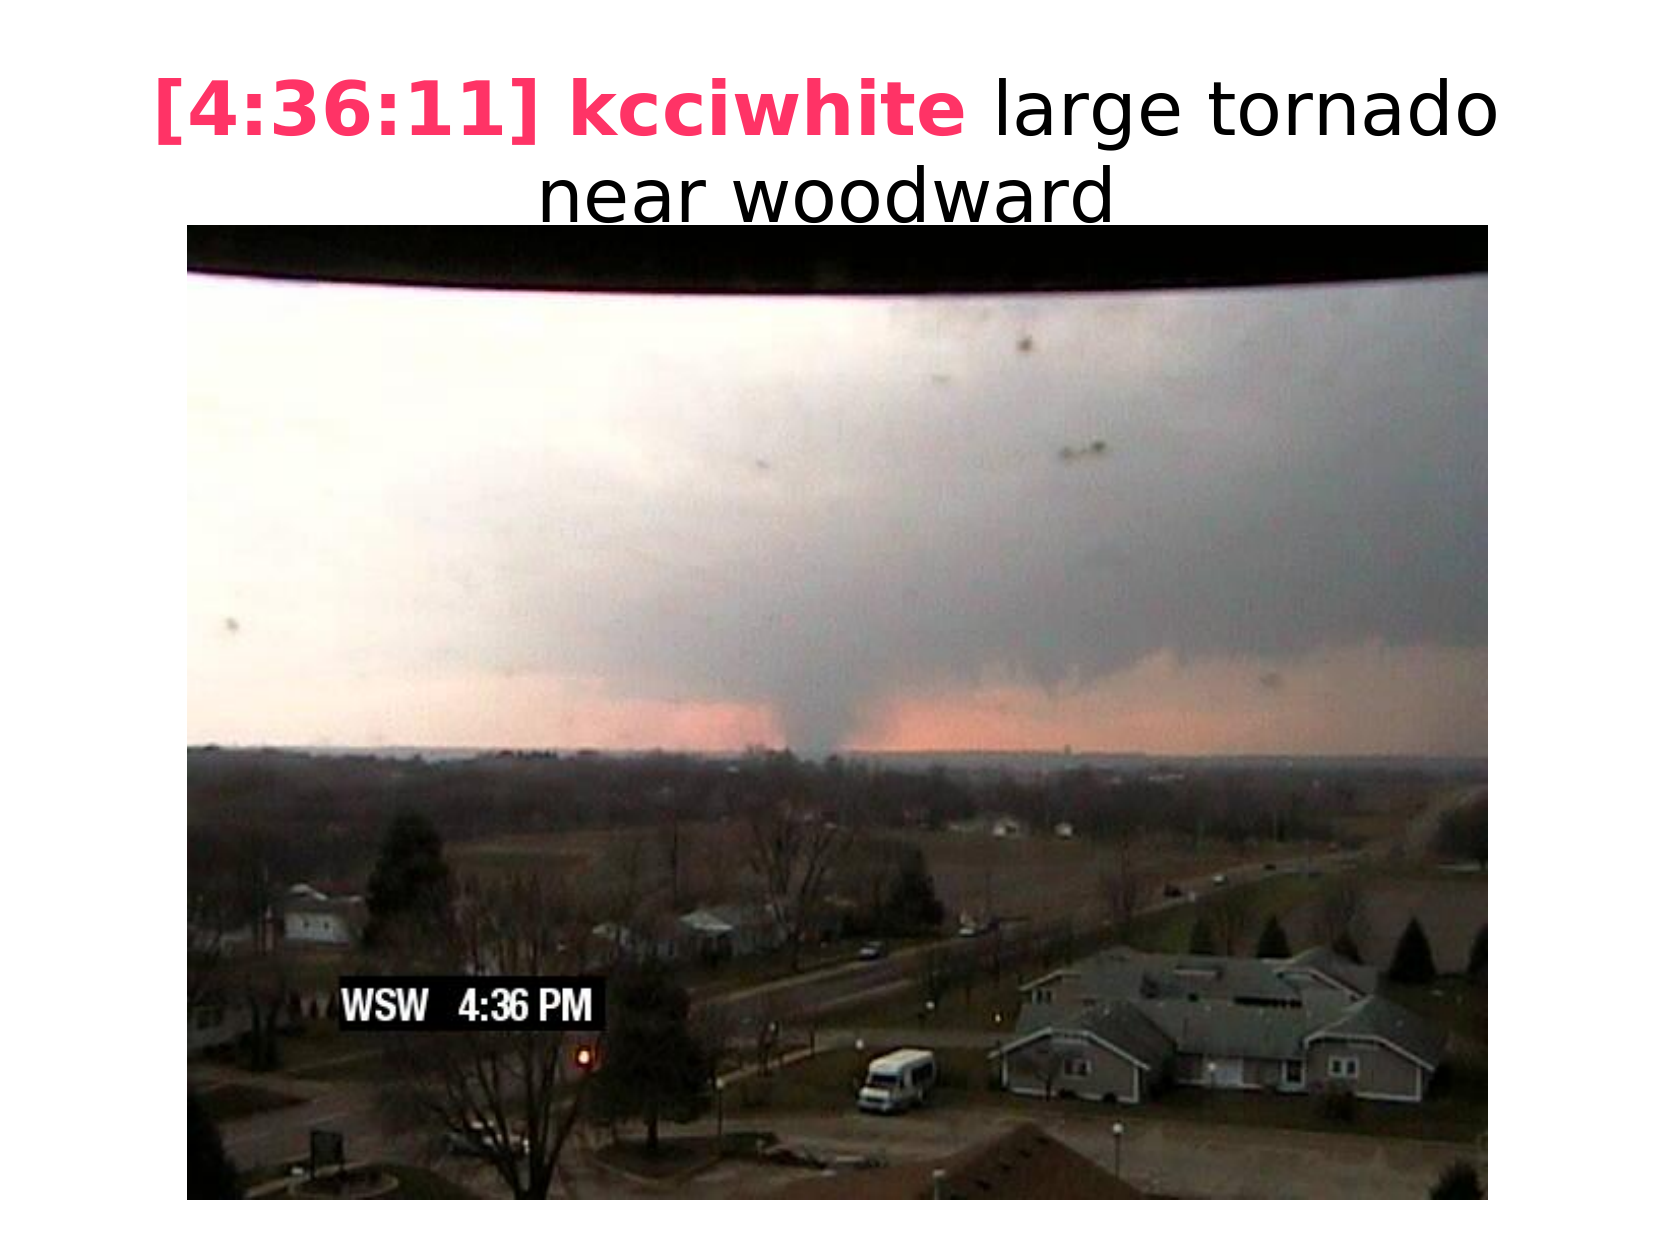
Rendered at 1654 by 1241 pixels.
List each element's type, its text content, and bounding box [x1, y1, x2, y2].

picture [187, 225, 1488, 1201]
title [4:36:11] kcciwhite large tornado near woodward [82, 49, 1571, 257]
